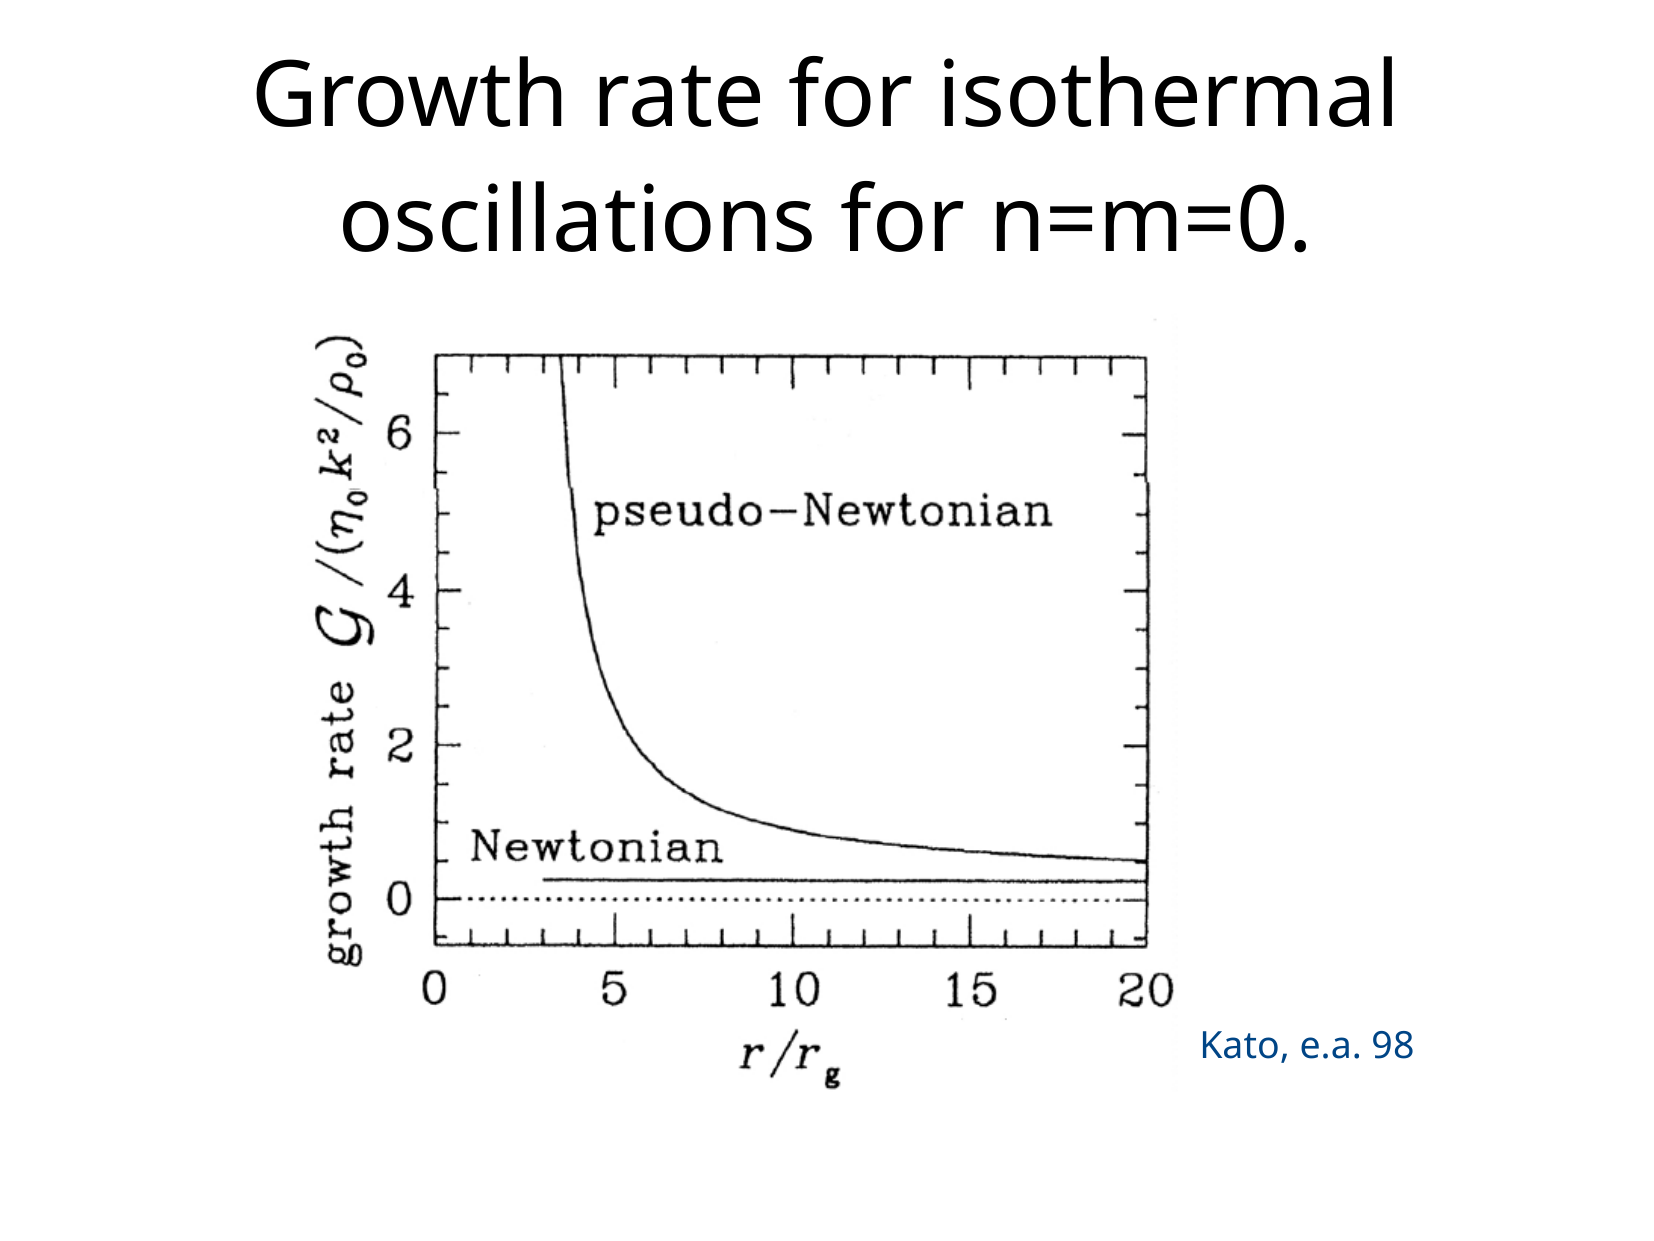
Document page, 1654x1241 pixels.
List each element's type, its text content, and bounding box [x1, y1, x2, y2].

text_box Kato, e.a. 98 [1184, 1010, 1515, 1081]
title Growth rate for isothermal oscillations for n=m=0. [82, 19, 1571, 287]
picture [258, 313, 1193, 1114]
